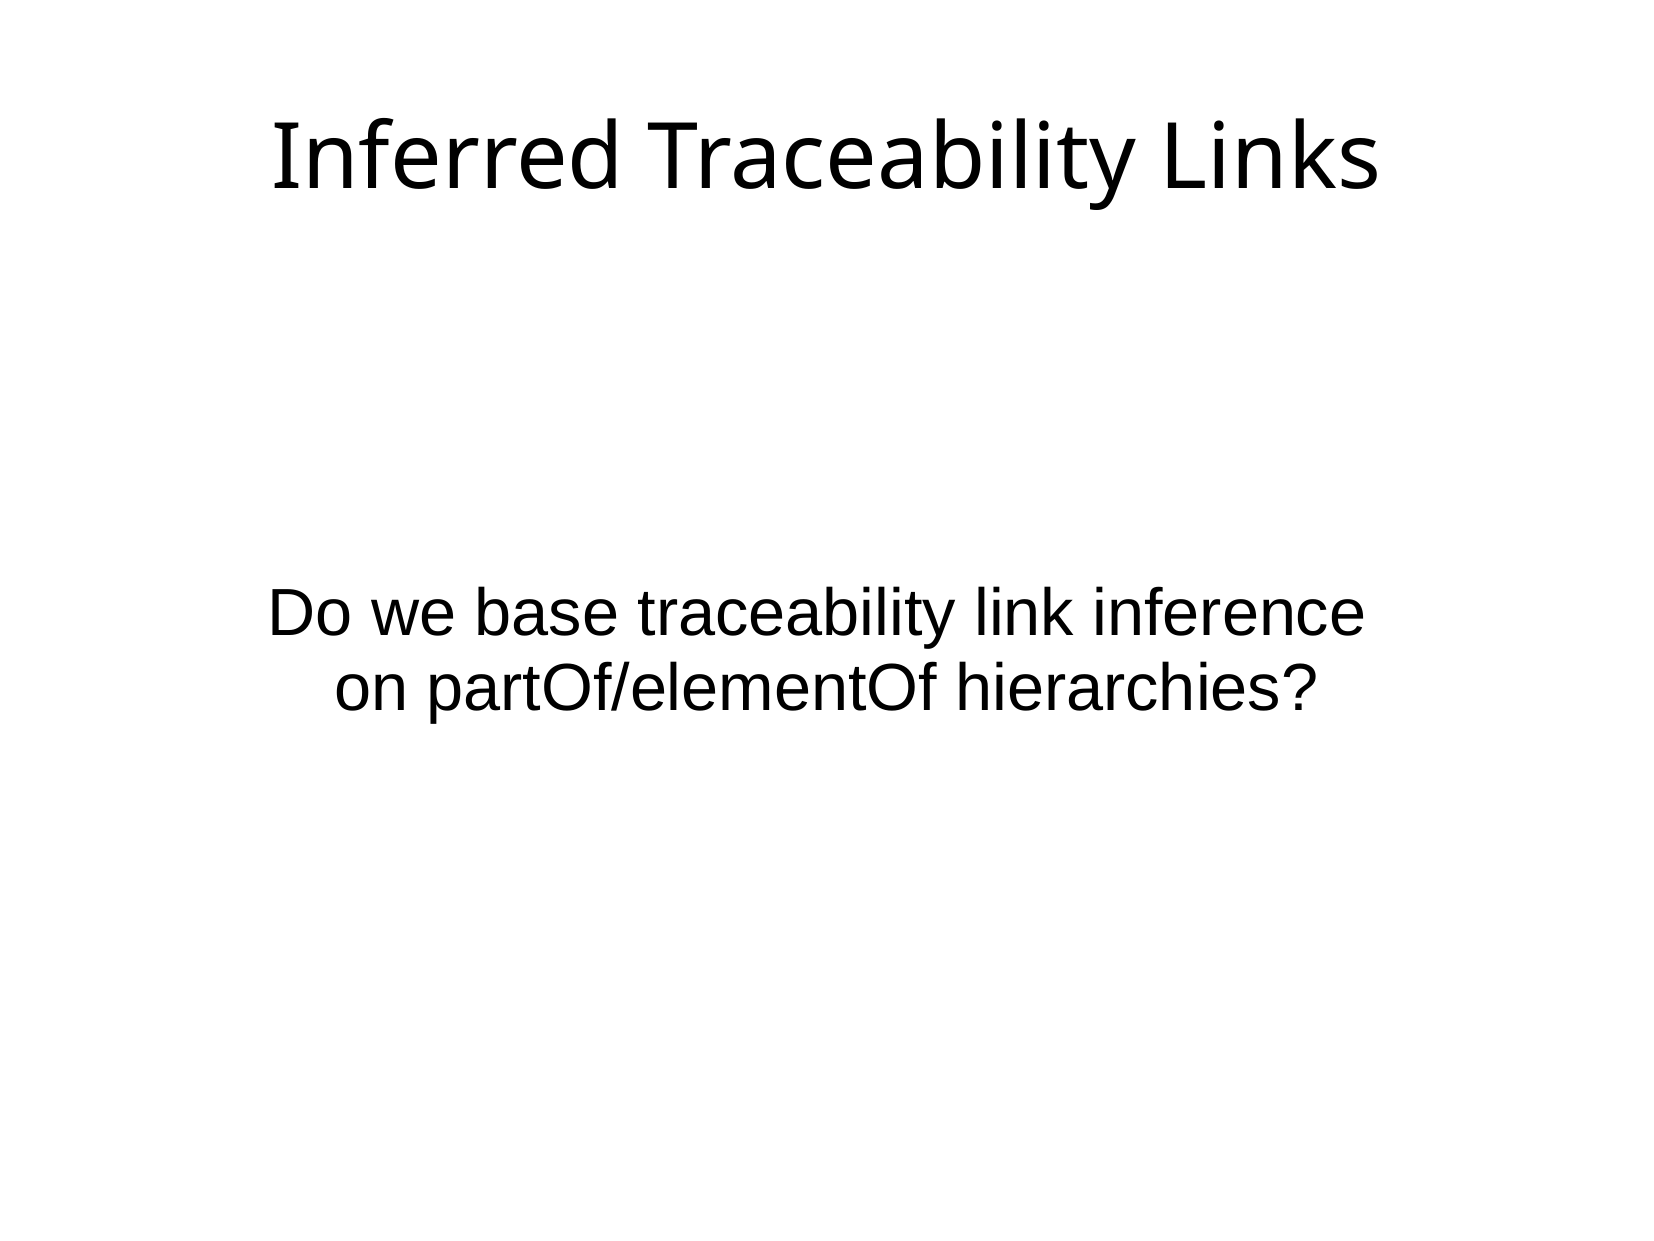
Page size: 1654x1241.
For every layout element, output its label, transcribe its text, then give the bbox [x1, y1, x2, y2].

title Inferred Traceability Links [82, 49, 1571, 257]
subtitle Do we base traceability link inference on partOf/elementOf hierarchies? [82, 290, 1571, 1010]
